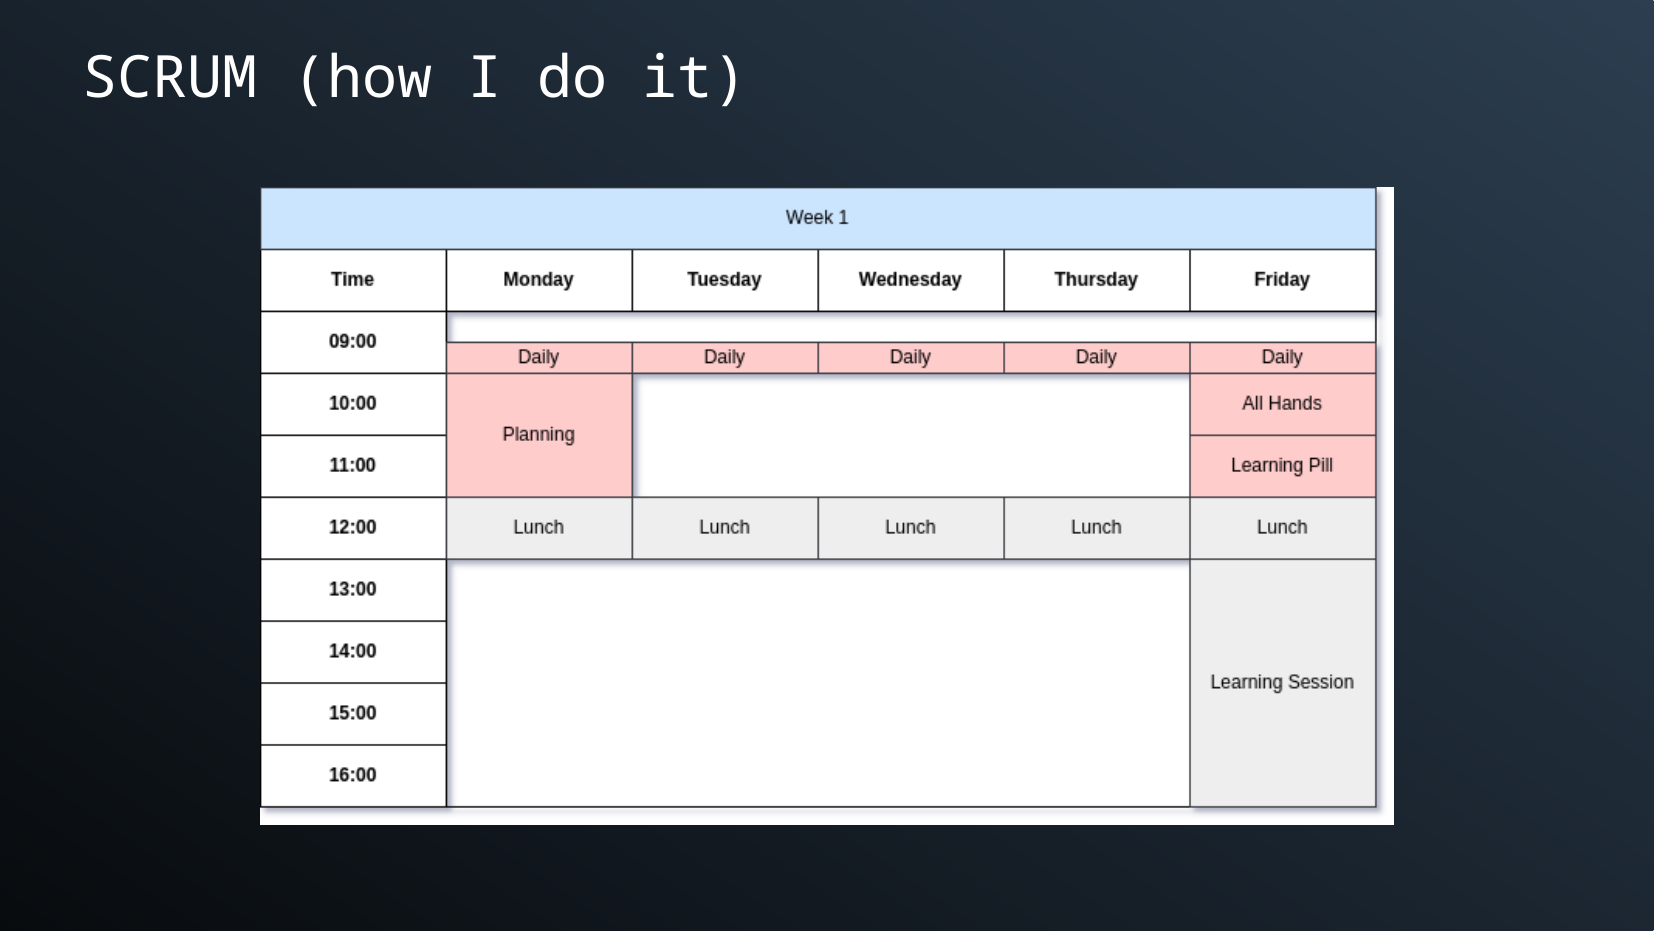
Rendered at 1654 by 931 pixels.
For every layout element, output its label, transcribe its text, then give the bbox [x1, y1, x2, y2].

title SCRUM (how I do it) [82, 37, 1388, 113]
picture [260, 187, 1394, 825]
